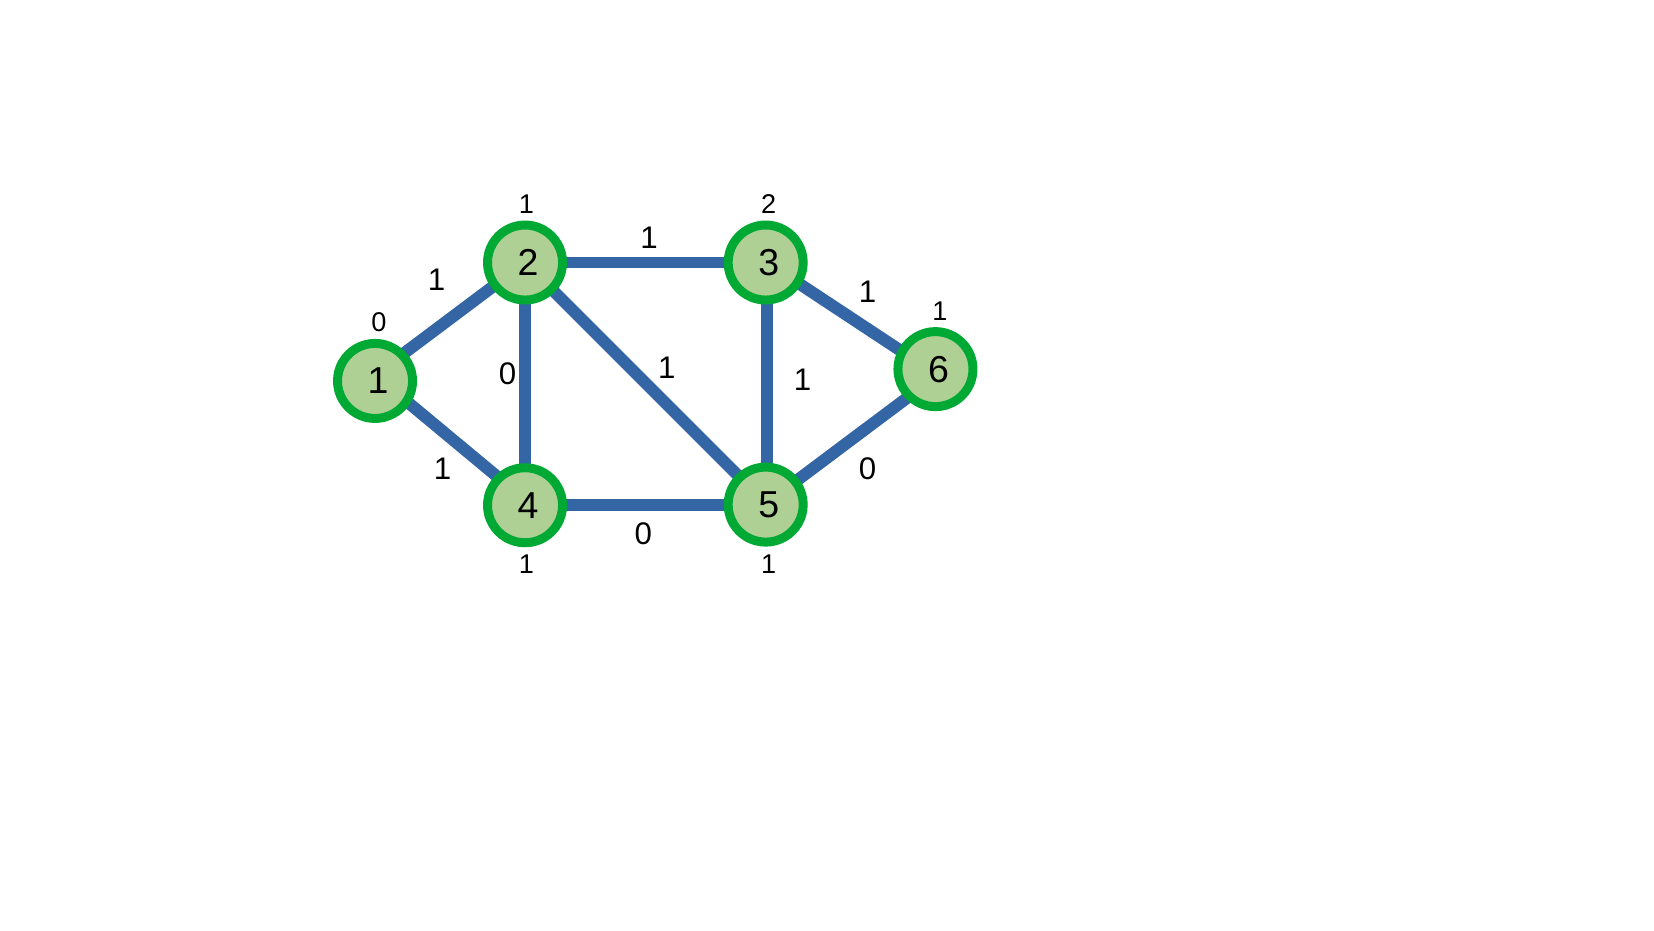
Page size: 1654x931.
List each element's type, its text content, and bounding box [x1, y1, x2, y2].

text_box 0 [483, 349, 531, 399]
text_box 2 [487, 231, 563, 301]
text_box 1 [337, 348, 413, 419]
text_box 1 [504, 536, 561, 594]
text_box 1 [643, 343, 691, 393]
text_box 1 [779, 355, 827, 405]
text_box 6 [897, 336, 973, 407]
text_box 1 [504, 175, 561, 233]
text_box 3 [728, 230, 804, 301]
text_box 0 [844, 443, 892, 494]
text_box 1 [418, 443, 467, 494]
text_box 2 [746, 175, 803, 233]
text_box 1 [746, 536, 803, 594]
text_box 5 [728, 467, 804, 537]
text_box 1 [917, 282, 974, 340]
text_box 0 [356, 294, 413, 351]
text_box 0 [619, 508, 667, 559]
text_box 1 [413, 254, 461, 305]
text_box 1 [844, 266, 892, 317]
text_box 4 [487, 467, 563, 537]
text_box 1 [625, 213, 673, 263]
